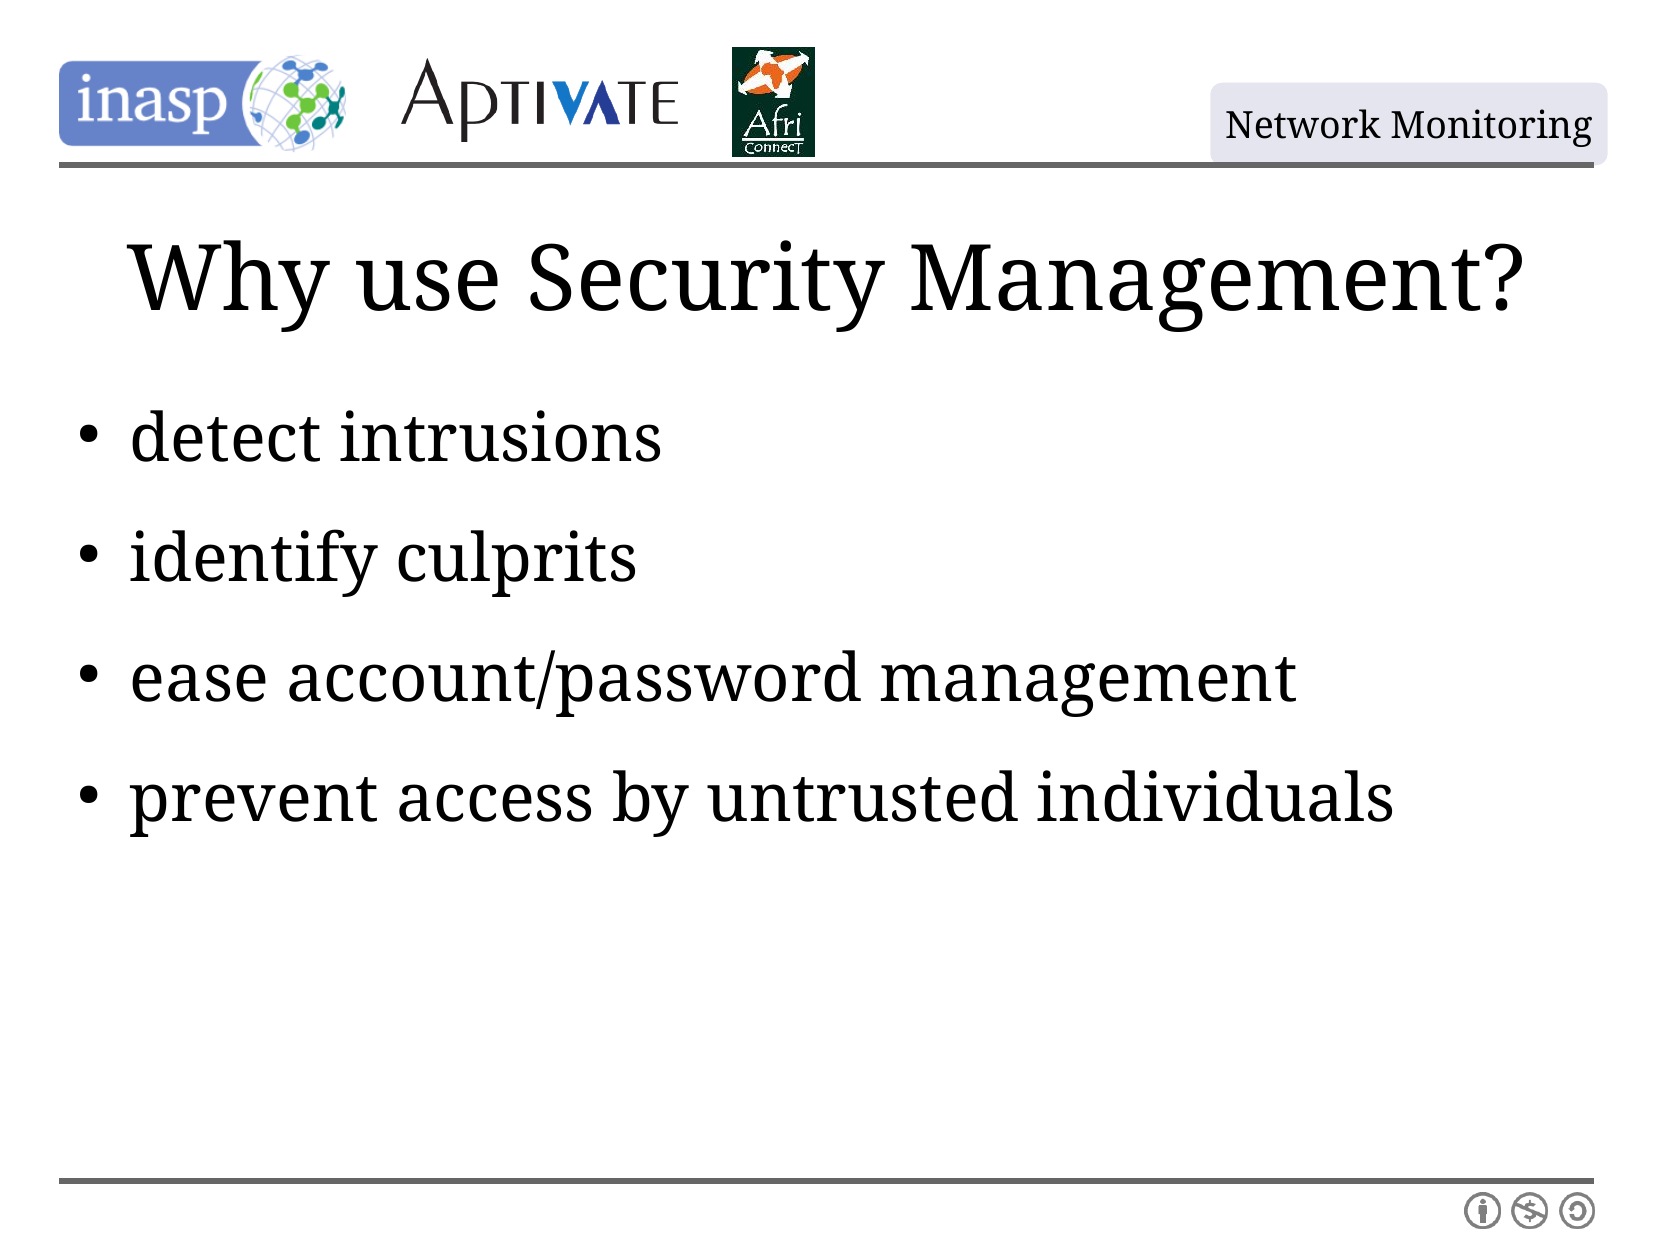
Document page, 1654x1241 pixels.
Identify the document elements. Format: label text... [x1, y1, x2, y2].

picture [1559, 1192, 1595, 1229]
list detect intrusions identify culprits ease account/password management prevent access by untrusted individuals [59, 389, 1595, 1109]
picture [1464, 1192, 1501, 1229]
picture [59, 47, 355, 160]
picture [732, 47, 815, 157]
picture [1511, 1192, 1548, 1229]
picture [401, 58, 678, 142]
title Why use Security Management? [59, 212, 1595, 343]
